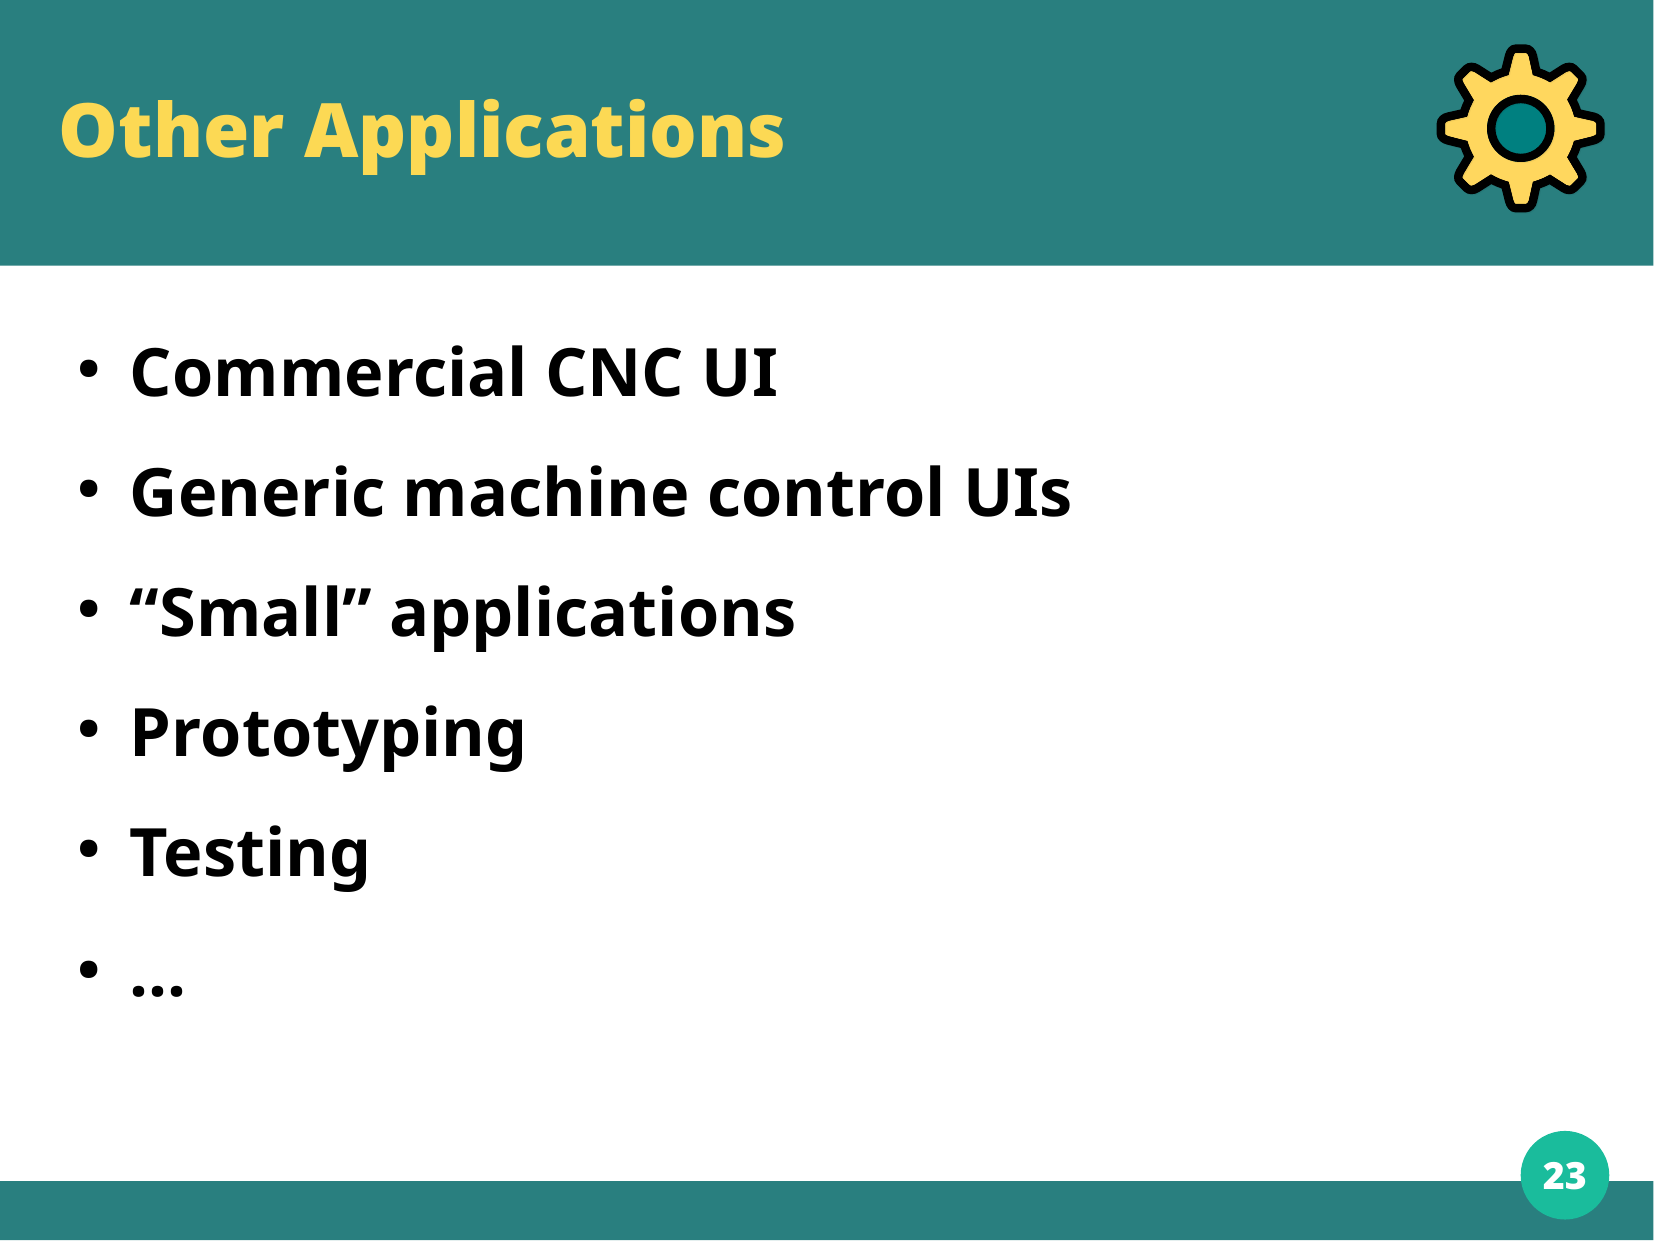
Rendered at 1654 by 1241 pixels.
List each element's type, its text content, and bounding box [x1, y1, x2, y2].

list Commercial CNC UI Generic machine control UIs “Small” applications Prototyping Testing ... [59, 324, 1595, 1152]
title Other Applications [59, 49, 1595, 207]
